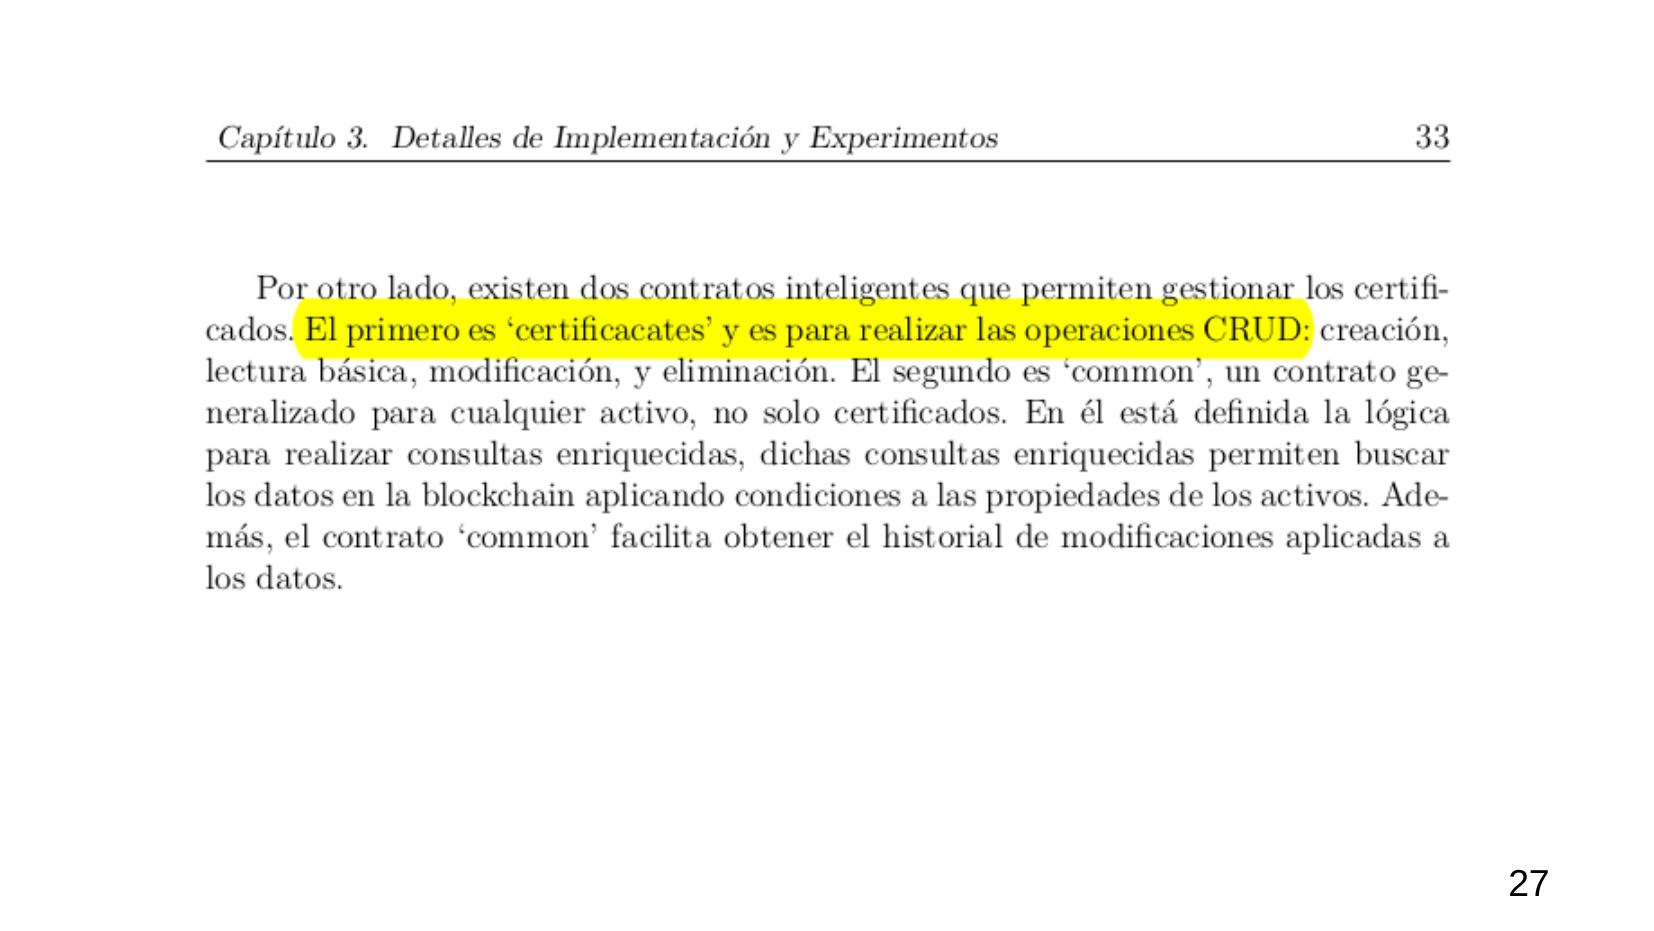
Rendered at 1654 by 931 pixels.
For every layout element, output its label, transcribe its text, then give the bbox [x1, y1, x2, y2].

picture [195, 112, 1466, 601]
text_box <number> [1493, 855, 1654, 931]
